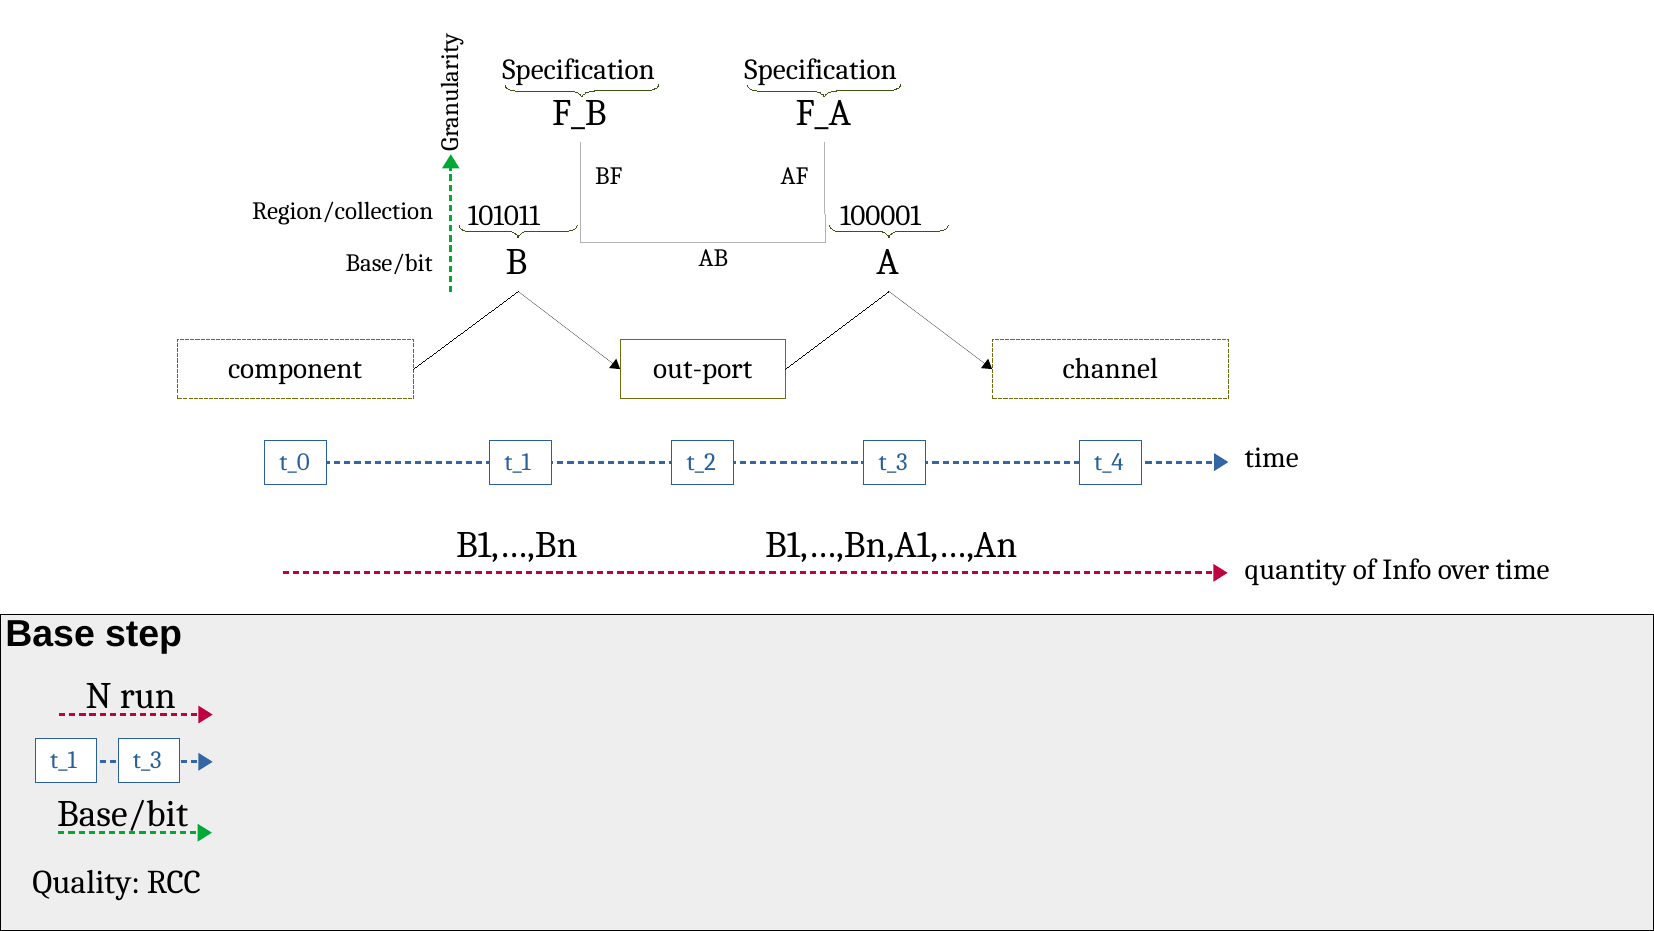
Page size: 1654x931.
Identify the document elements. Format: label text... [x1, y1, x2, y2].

text_box BF [580, 154, 639, 199]
text_box F_A [780, 95, 868, 143]
text_box quantity of Info over time [1229, 545, 1578, 603]
text_box B [490, 242, 546, 293]
text_box Region/collection [237, 189, 457, 234]
text_box t_0 [264, 440, 327, 485]
text_box time [1229, 433, 1512, 491]
text_box Base step [0, 604, 198, 662]
text_box AB [683, 236, 745, 281]
text_box Specification [487, 45, 680, 95]
text_box t_3 [118, 738, 180, 783]
text_box N run [70, 667, 192, 727]
text_box Granularity [428, 12, 473, 167]
text_box Base/bit [330, 241, 453, 286]
text_box t_4 [1079, 440, 1142, 485]
text_box B1,…,Bn,A1,…,An [750, 516, 1052, 575]
text_box t_1 [489, 440, 552, 485]
text_box Base/bit [42, 785, 210, 845]
text_box [0, 614, 1654, 931]
text_box 100001 [825, 192, 953, 242]
text_box component [177, 339, 414, 399]
text_box t_3 [863, 440, 926, 485]
text_box AF [765, 154, 825, 199]
text_box Specification [729, 45, 922, 95]
text_box t_2 [671, 440, 734, 485]
text_box A [861, 242, 917, 293]
text_box 101011 [453, 192, 580, 242]
text_box B1,…,Bn [441, 516, 603, 579]
text_box out-port [620, 339, 786, 399]
text_box t_1 [35, 738, 97, 783]
text_box Quality: RCC [17, 855, 249, 910]
text_box channel [992, 339, 1229, 399]
text_box F_B [537, 95, 625, 143]
